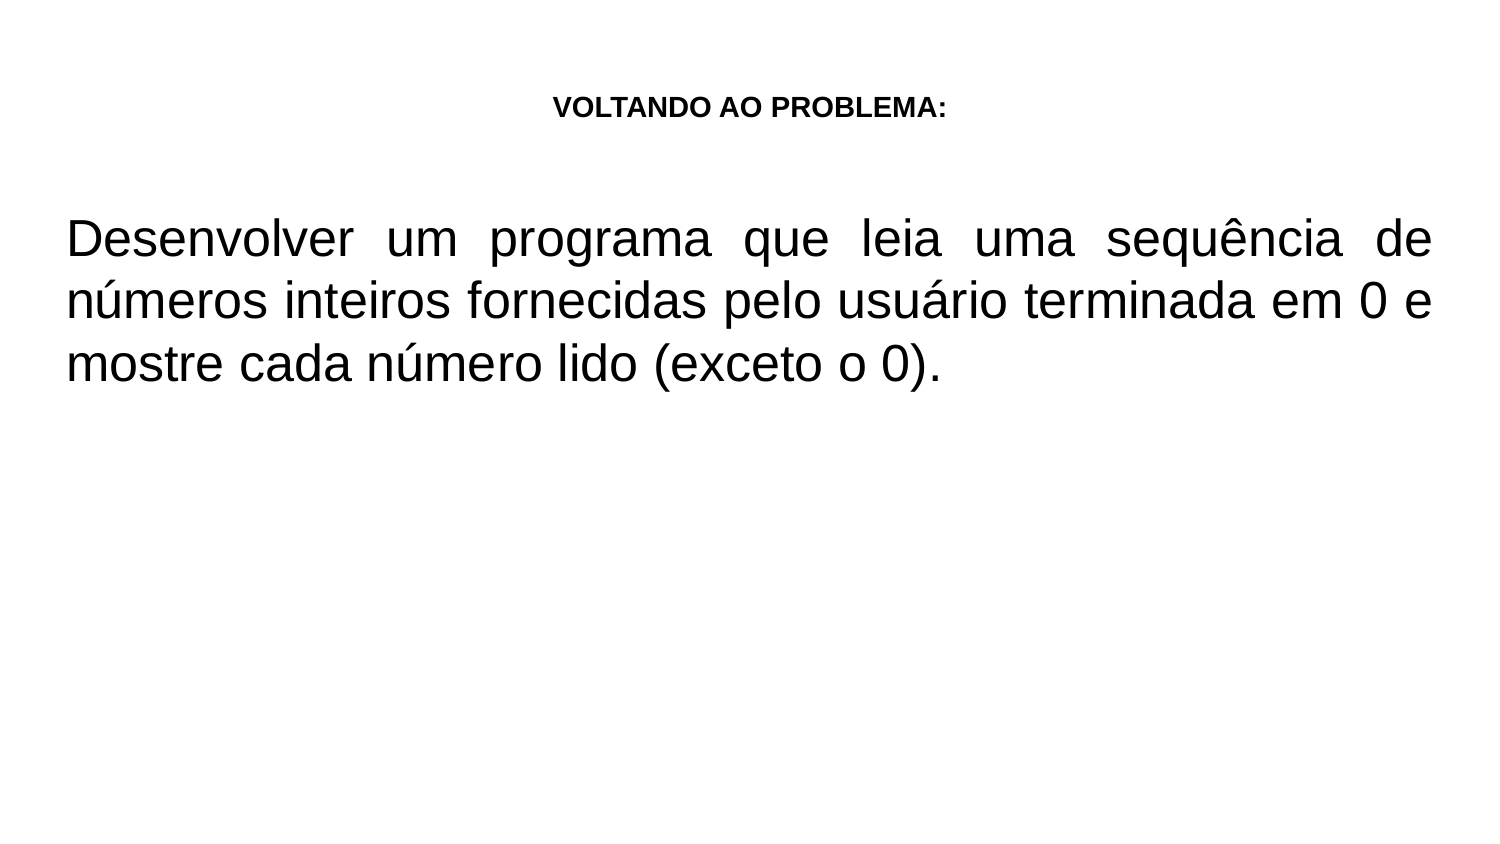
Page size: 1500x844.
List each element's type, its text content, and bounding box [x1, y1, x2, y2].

title VOLTANDO AO PROBLEMA: [51, 72, 1449, 167]
list Desenvolver um programa que leia uma sequência de números inteiros fornecidas pelo usuário terminada em 0 e mostre cada número lido (exceto o 0). [51, 189, 1449, 750]
